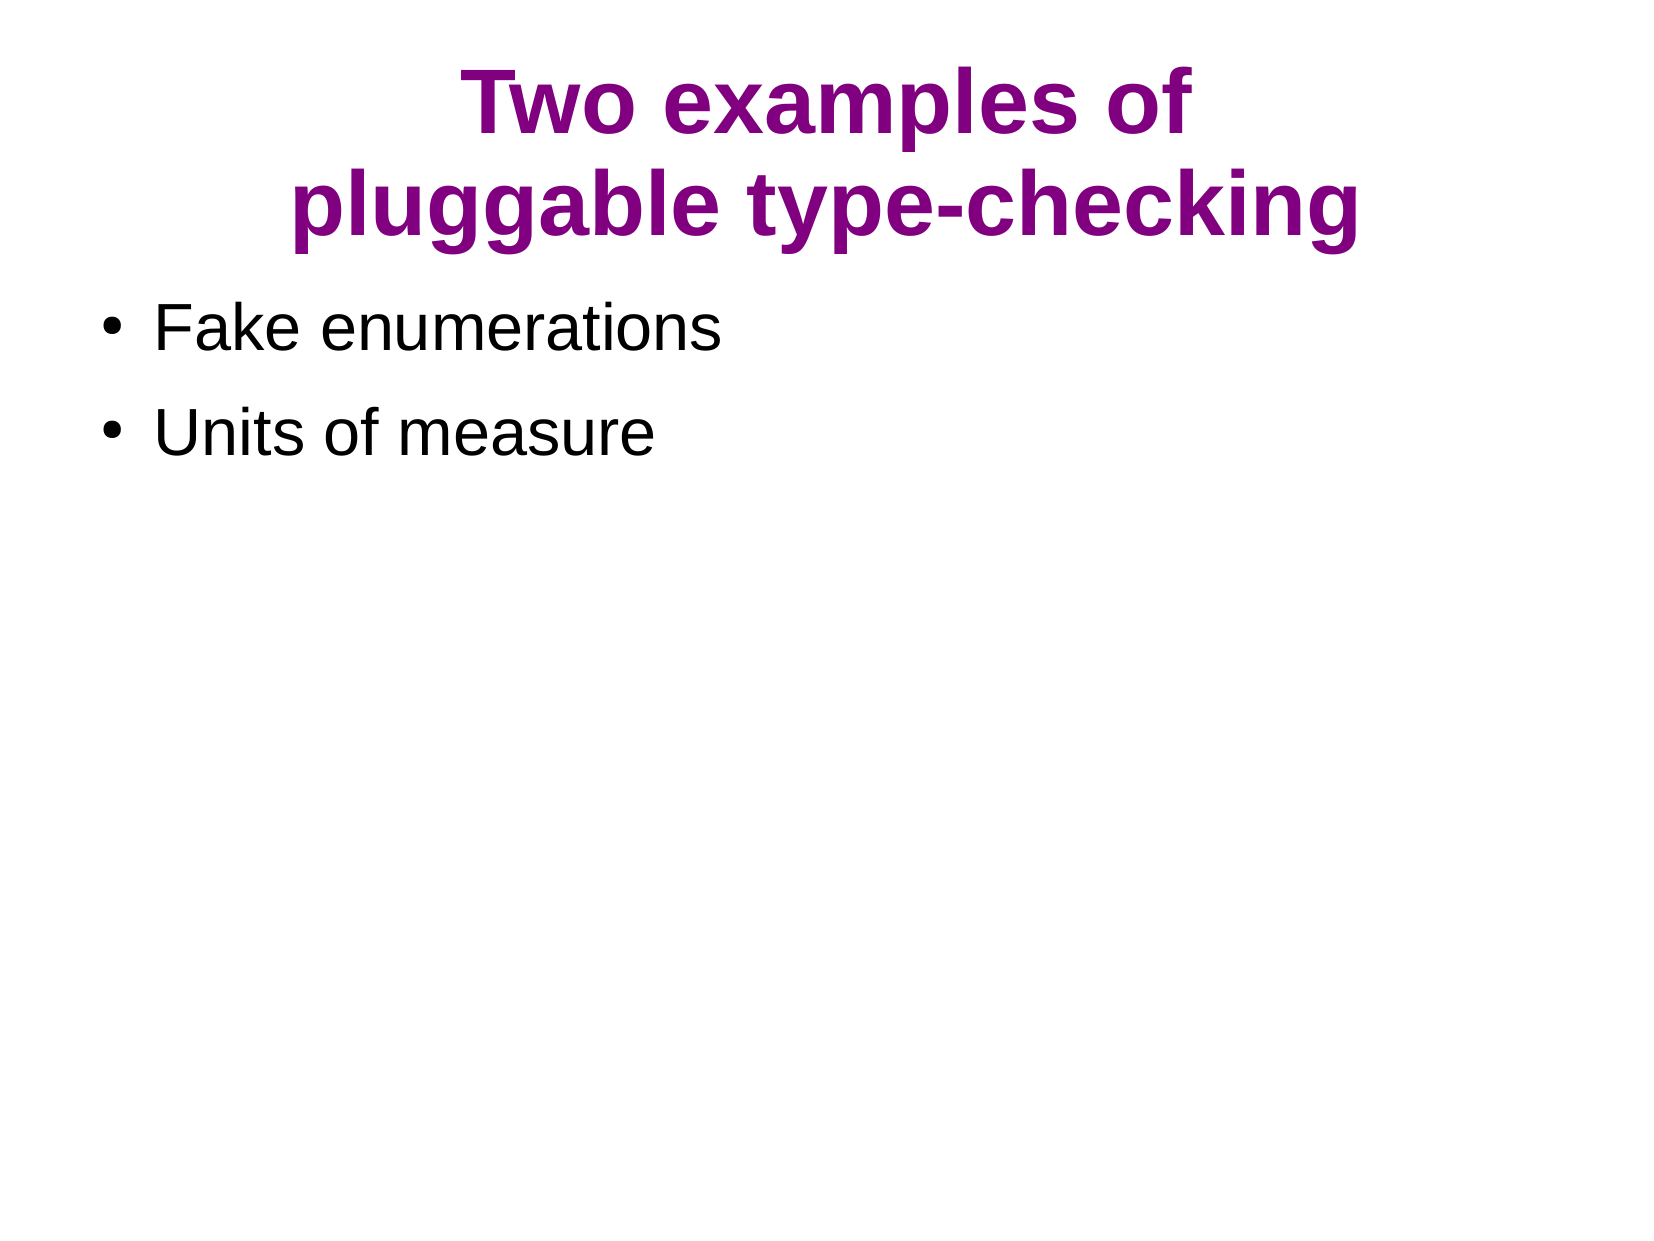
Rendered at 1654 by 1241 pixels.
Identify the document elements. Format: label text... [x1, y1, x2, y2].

list Fake enumerations Units of measure [82, 290, 1571, 1010]
title Two examples of pluggable type-checking [82, 49, 1571, 257]
